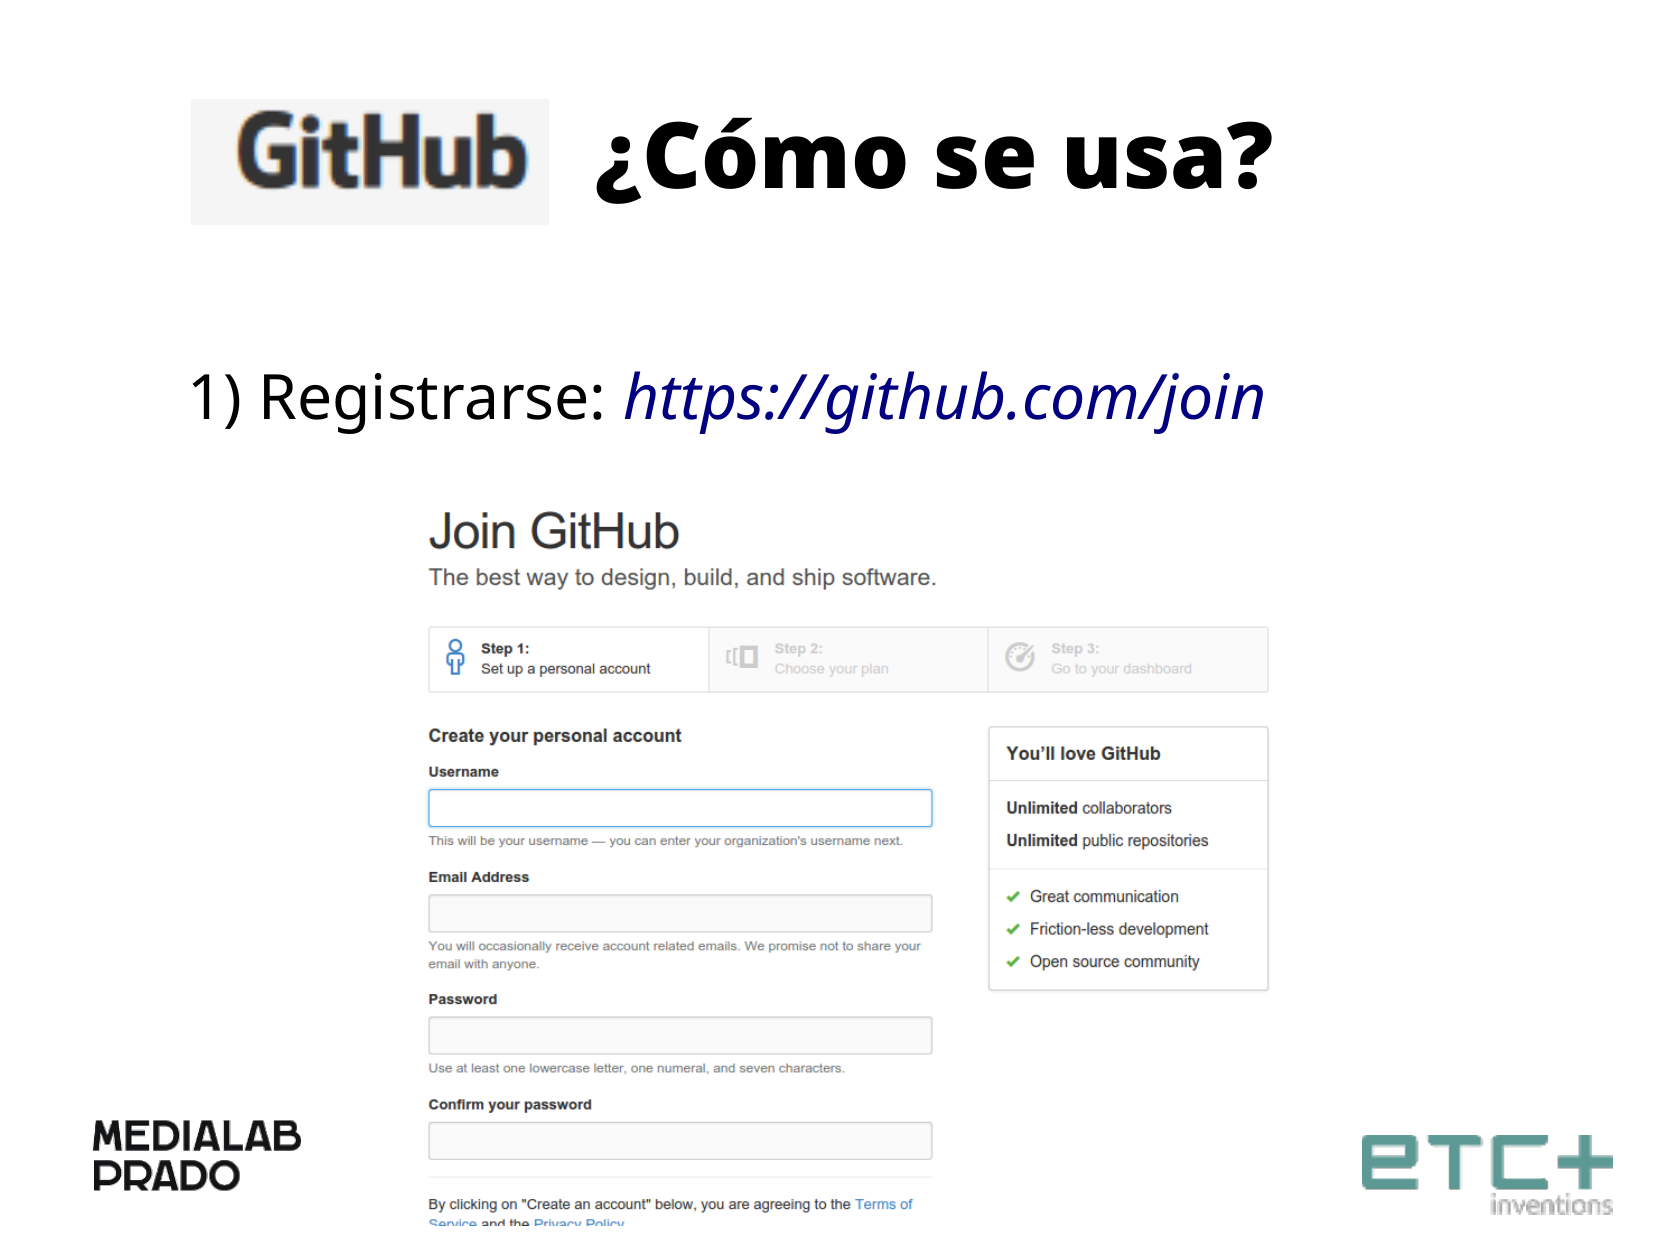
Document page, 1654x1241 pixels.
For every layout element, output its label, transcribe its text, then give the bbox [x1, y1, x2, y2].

text_box 1) Registrarse: https://github.com/join [172, 345, 1441, 423]
picture [396, 509, 1291, 1226]
picture [191, 99, 549, 226]
picture [1362, 1135, 1613, 1216]
picture [15, 1064, 379, 1241]
title ¿Cómo se usa? [82, 49, 1571, 257]
